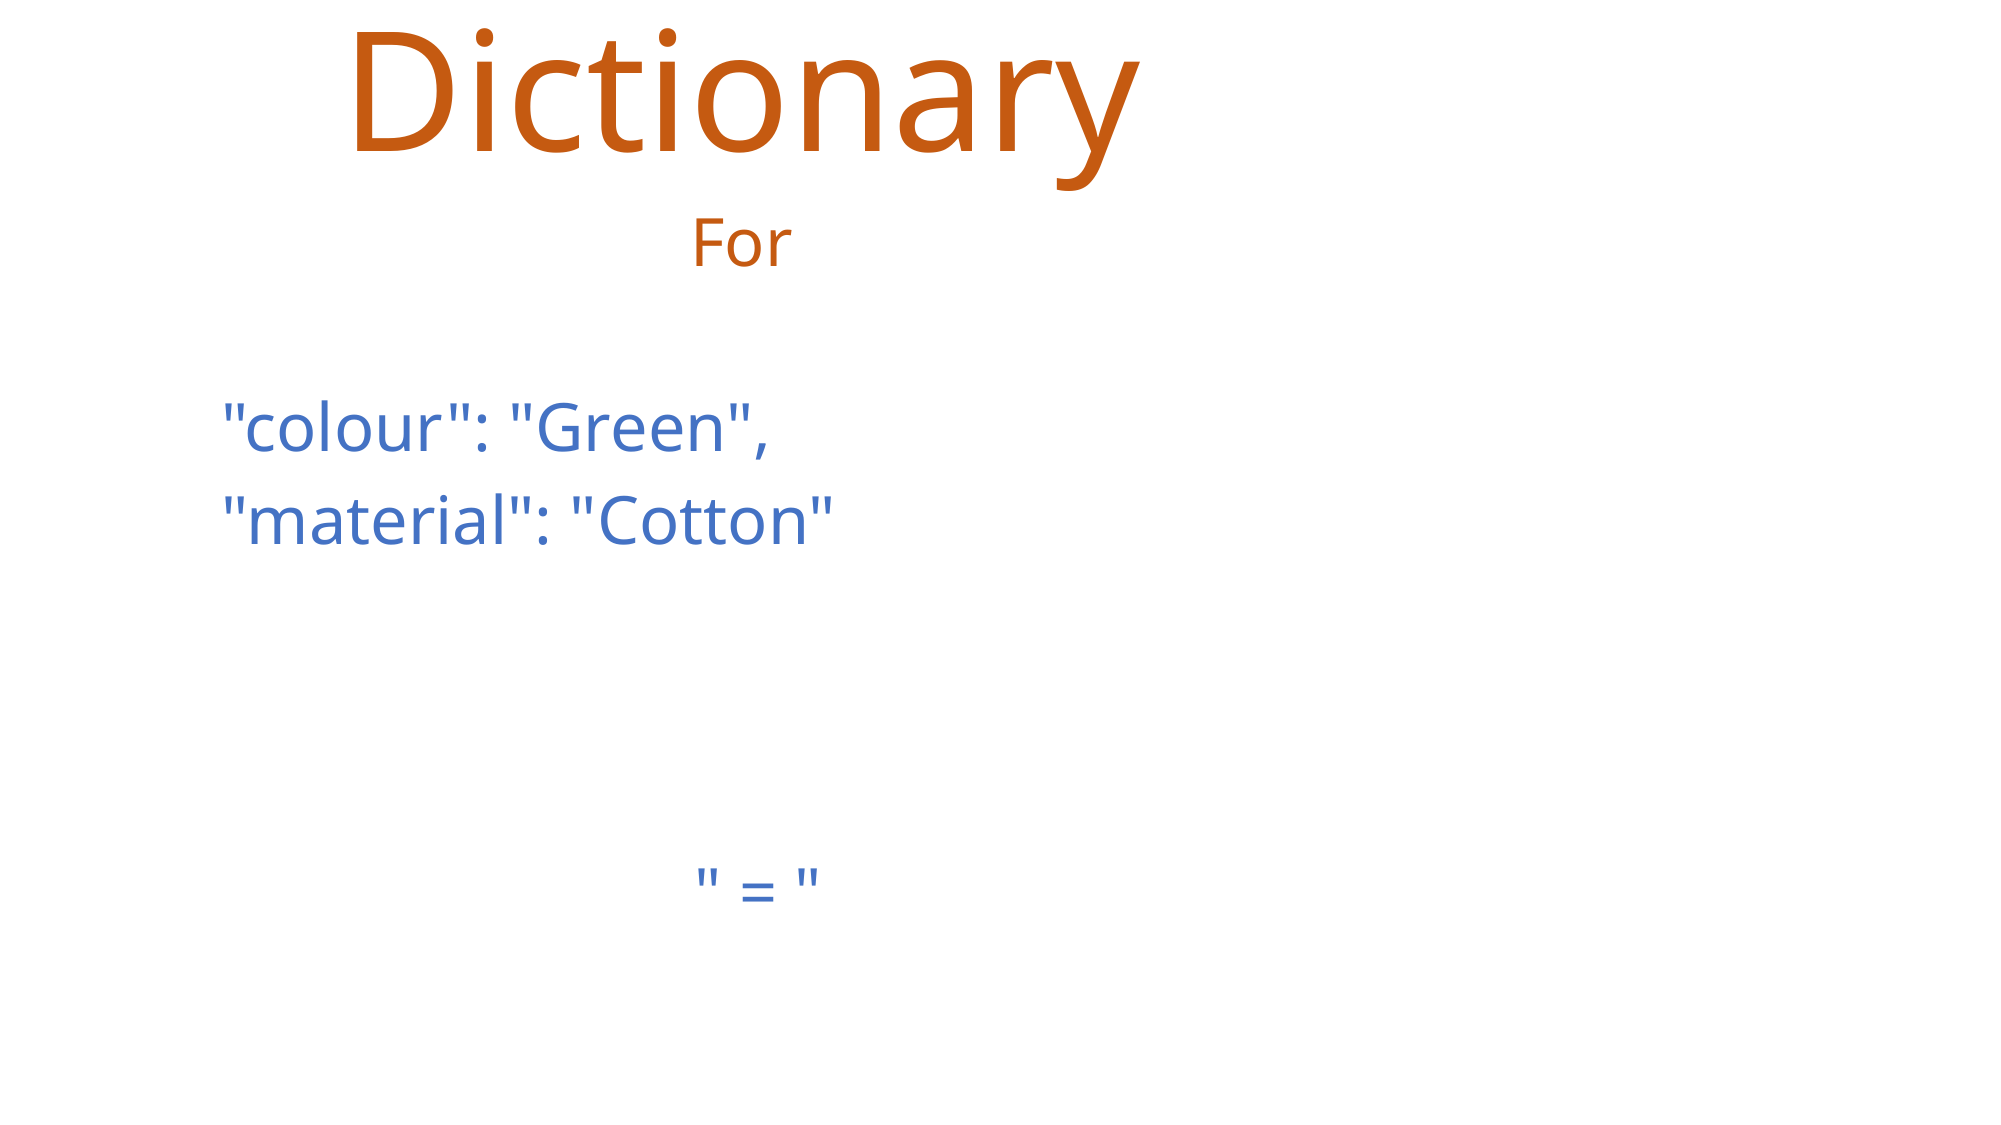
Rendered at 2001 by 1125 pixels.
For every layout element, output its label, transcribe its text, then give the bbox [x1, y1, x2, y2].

list Dictionary For shirt = { "colour": "Green", "material": "Cotton" } for key in shirt: print(str(key) + " = " + str(shirt[key])) [137, 0, 1863, 1014]
